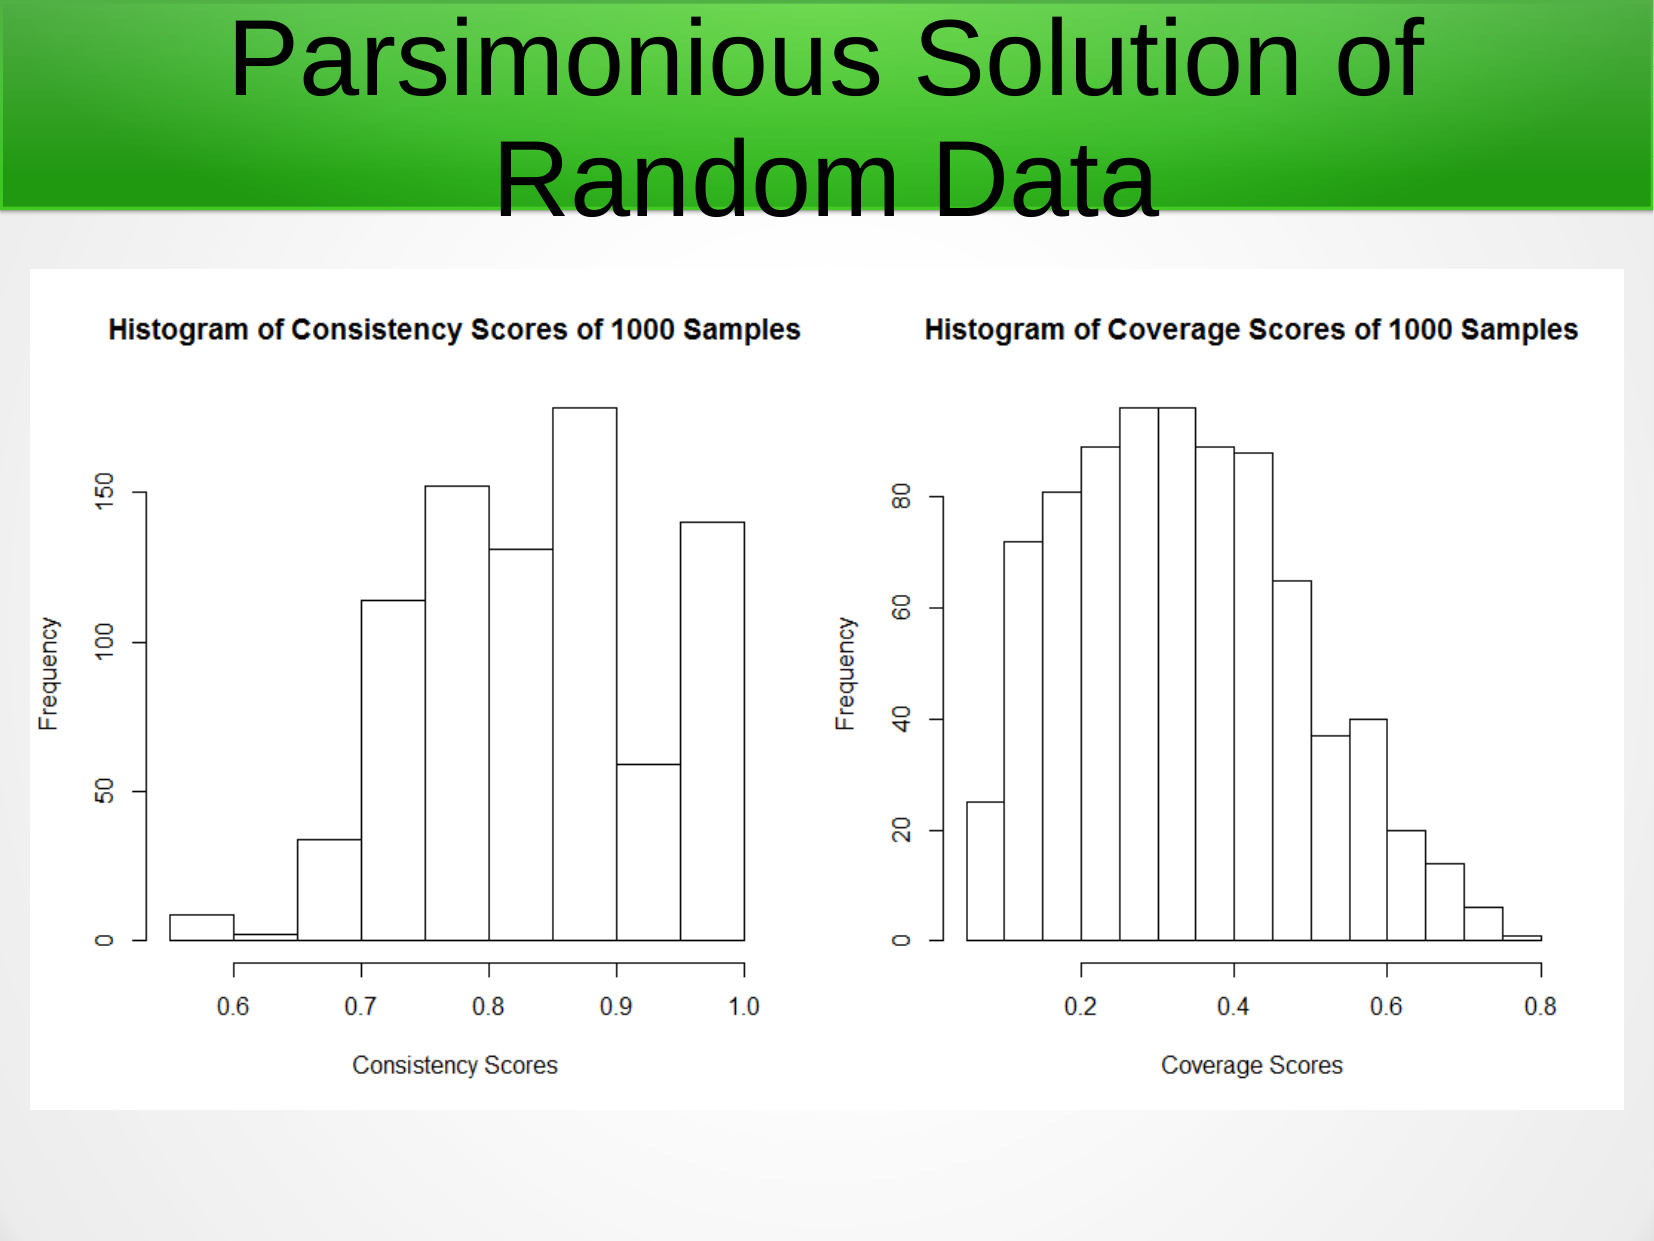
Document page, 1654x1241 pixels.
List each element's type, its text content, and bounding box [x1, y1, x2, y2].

title Parsimonious Solution of Random Data [82, 0, 1571, 240]
picture [30, 269, 1624, 1111]
